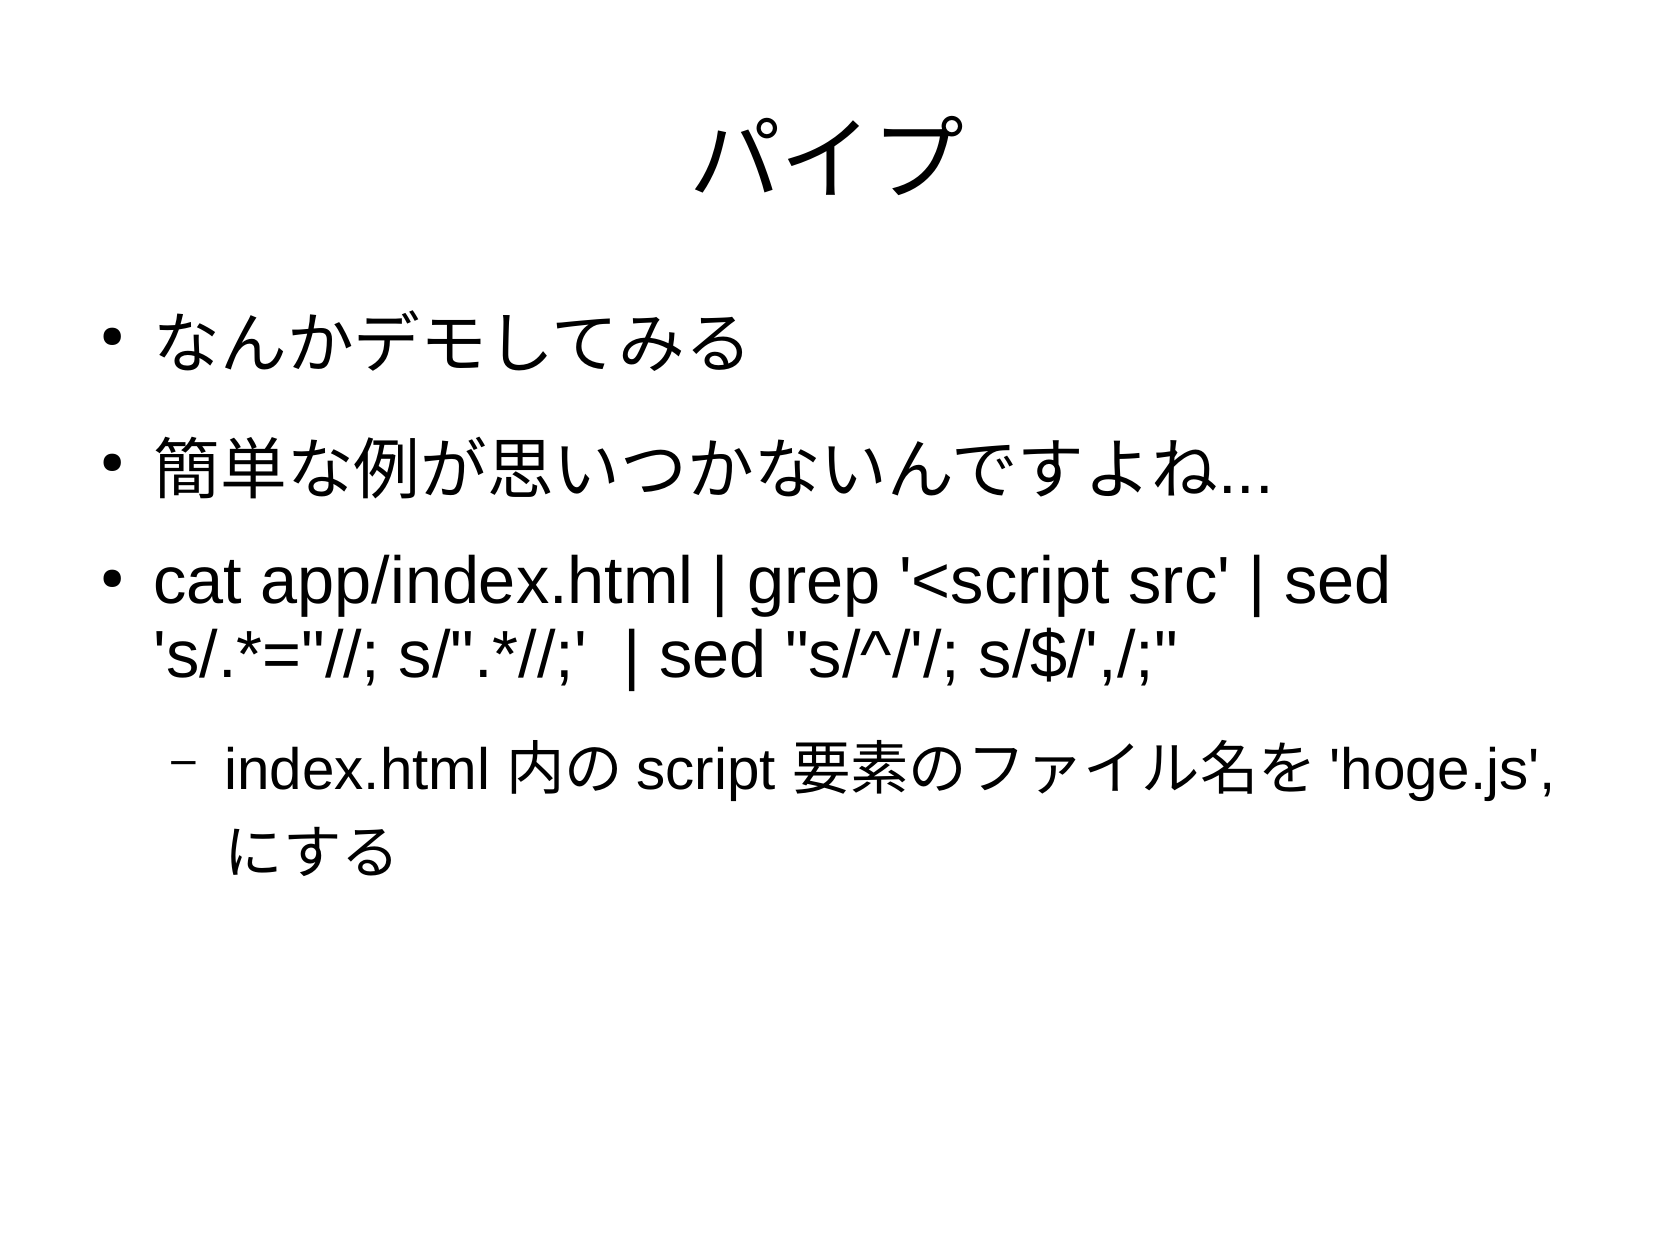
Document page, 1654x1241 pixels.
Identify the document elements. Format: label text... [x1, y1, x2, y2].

title パイプ [82, 49, 1571, 257]
list なんかデモしてみる 簡単な例が思いつかないんですよね... cat app/index.html | grep '<script src' | sed 's/.*="//; s/".*//;' | sed "s/^/'/; s/$/',/;" index.html 内の script 要素のファイル名を 'hoge.js', にする [82, 290, 1571, 1010]
